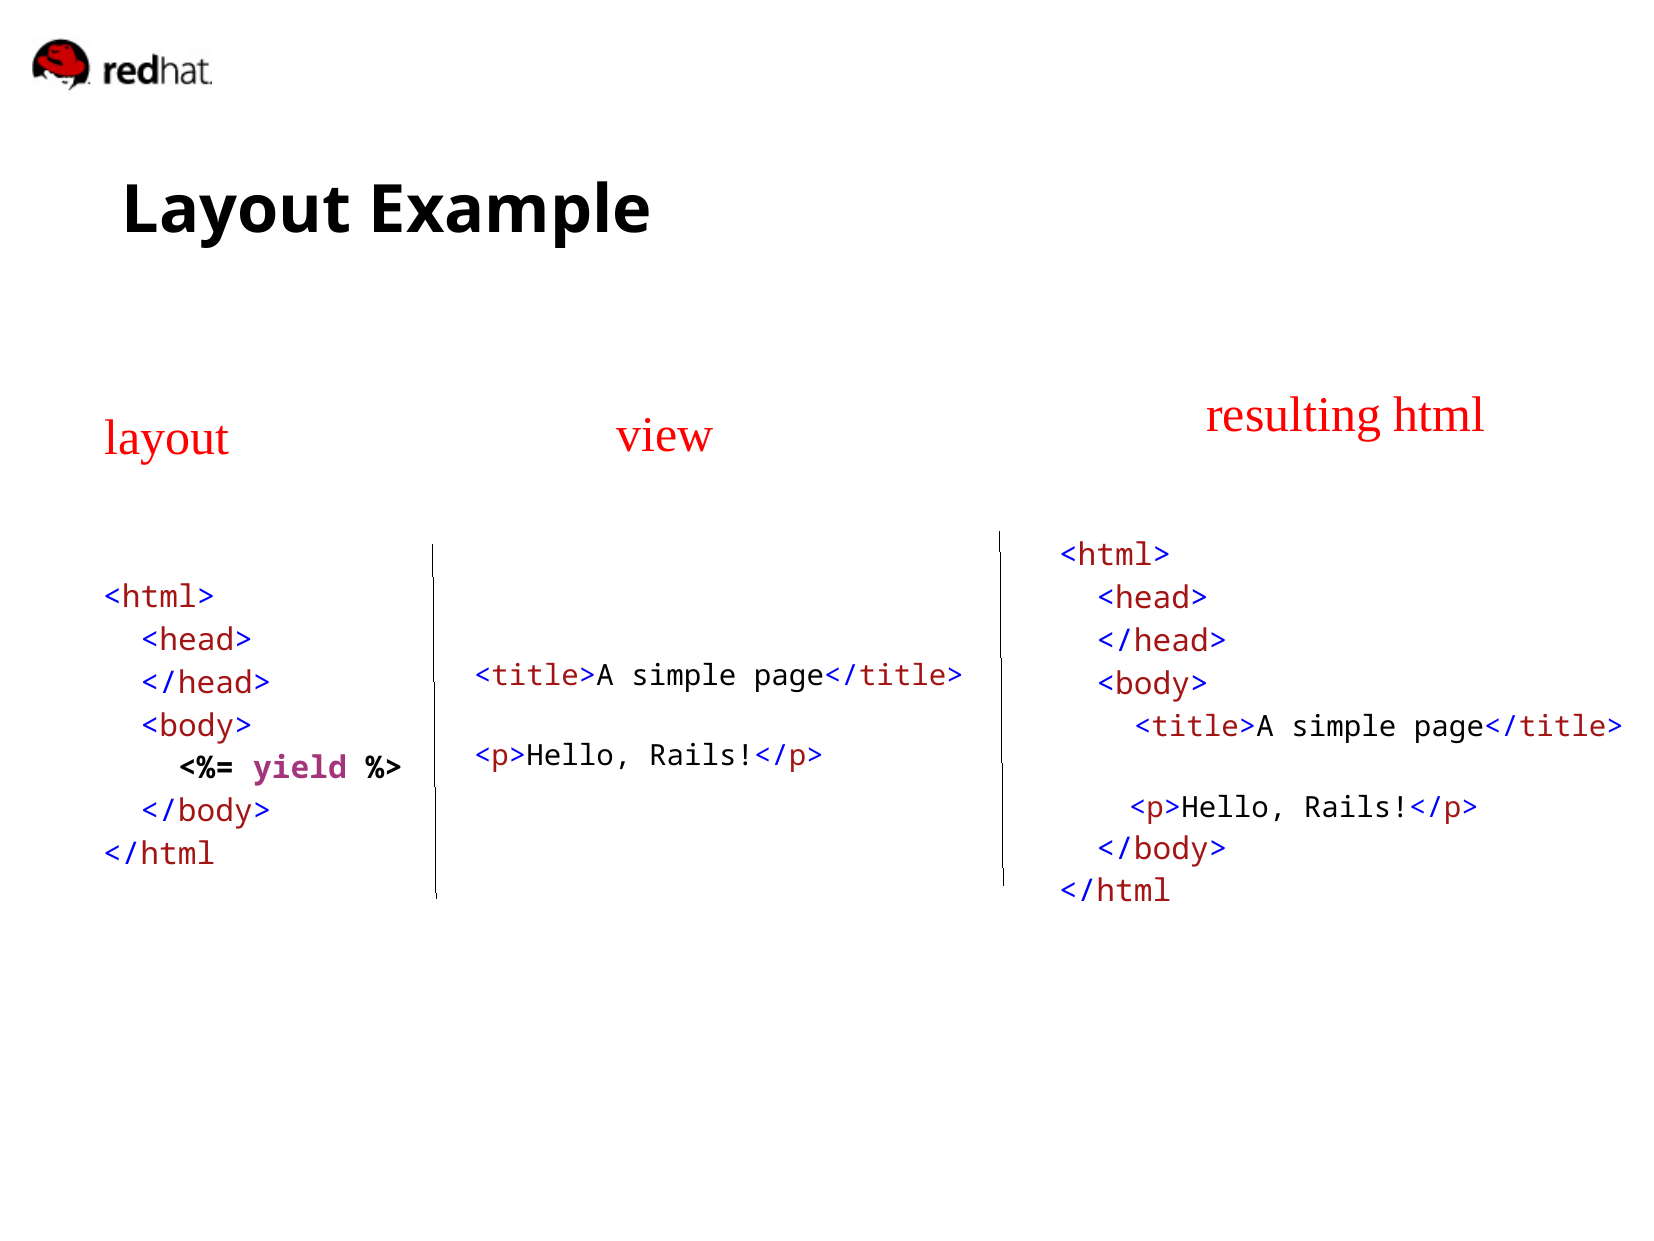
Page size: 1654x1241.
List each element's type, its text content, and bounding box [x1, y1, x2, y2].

text_box resulting html [1206, 386, 1487, 448]
text_box <title>A simple page</title> <p>Hello, Rails!</p> [473, 654, 1058, 811]
title Layout Example [121, 102, 1534, 310]
text_box layout [104, 409, 230, 471]
picture [31, 37, 212, 98]
text_box view [616, 406, 714, 468]
text_box <html> <head> </head> <body> <%= yield %> </body> </html [102, 574, 436, 829]
text_box <html> <head> </head> <body> <title>A simple page</title> <p>Hello, Rails!</p> </body> </html [1058, 532, 1654, 855]
